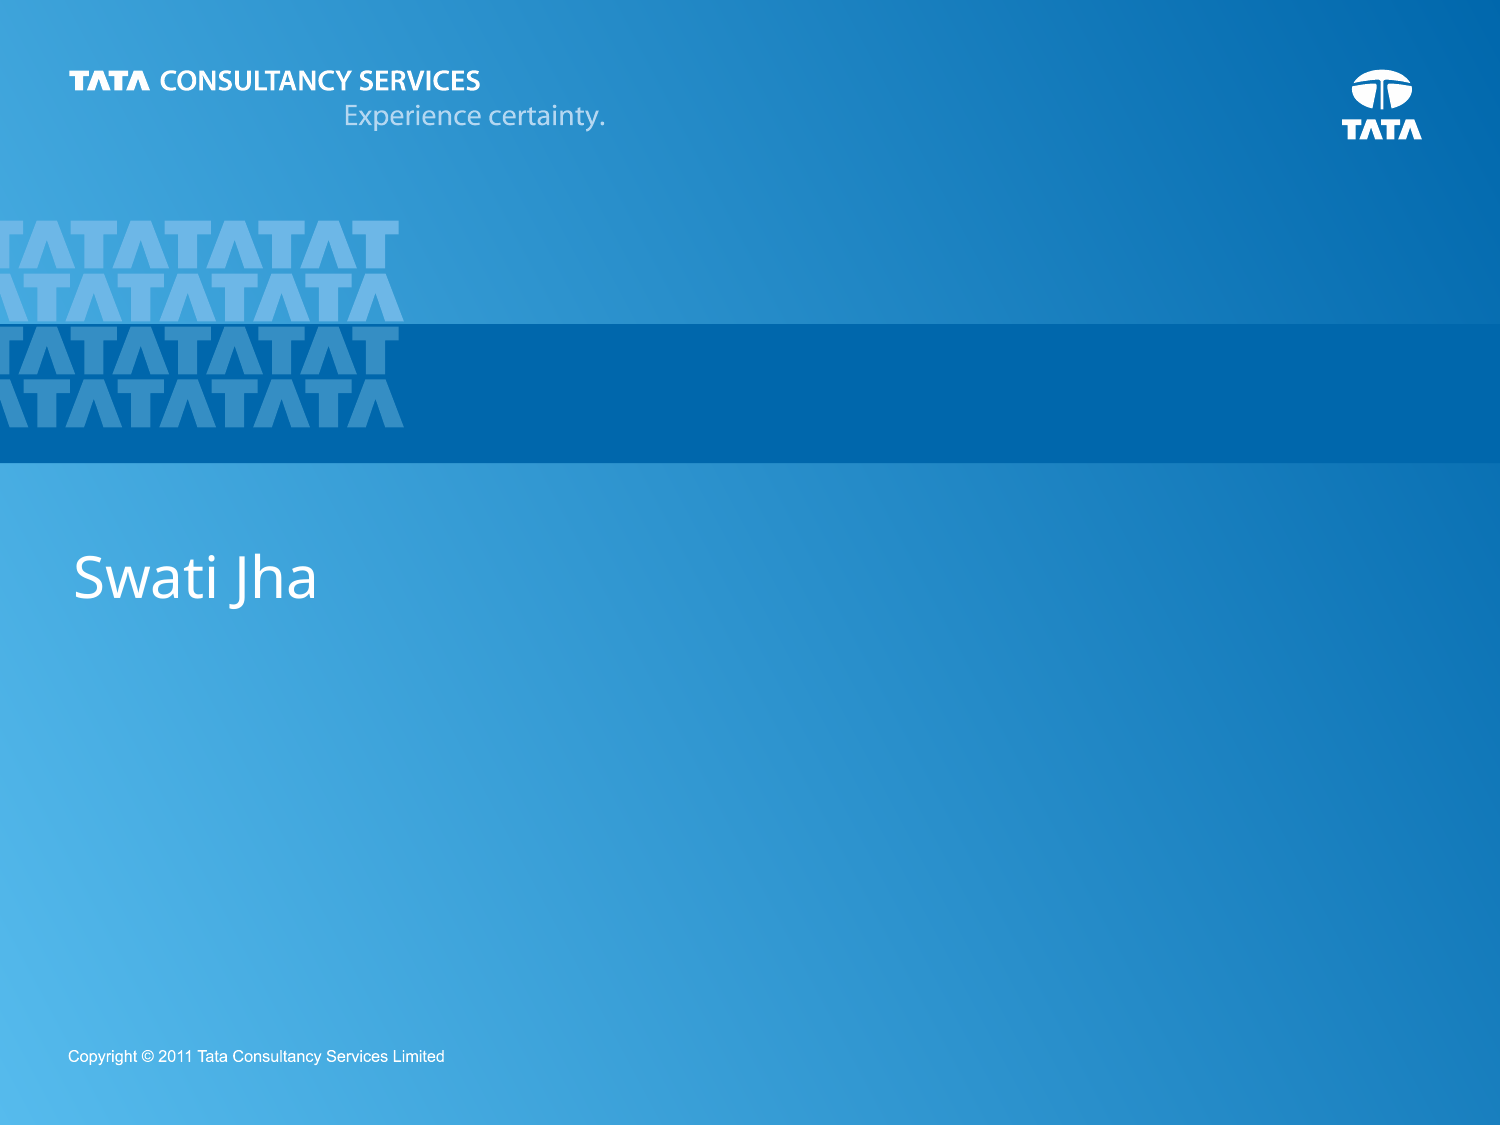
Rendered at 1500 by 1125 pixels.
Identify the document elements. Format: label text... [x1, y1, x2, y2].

text_box Swati Jha [58, 524, 1334, 625]
